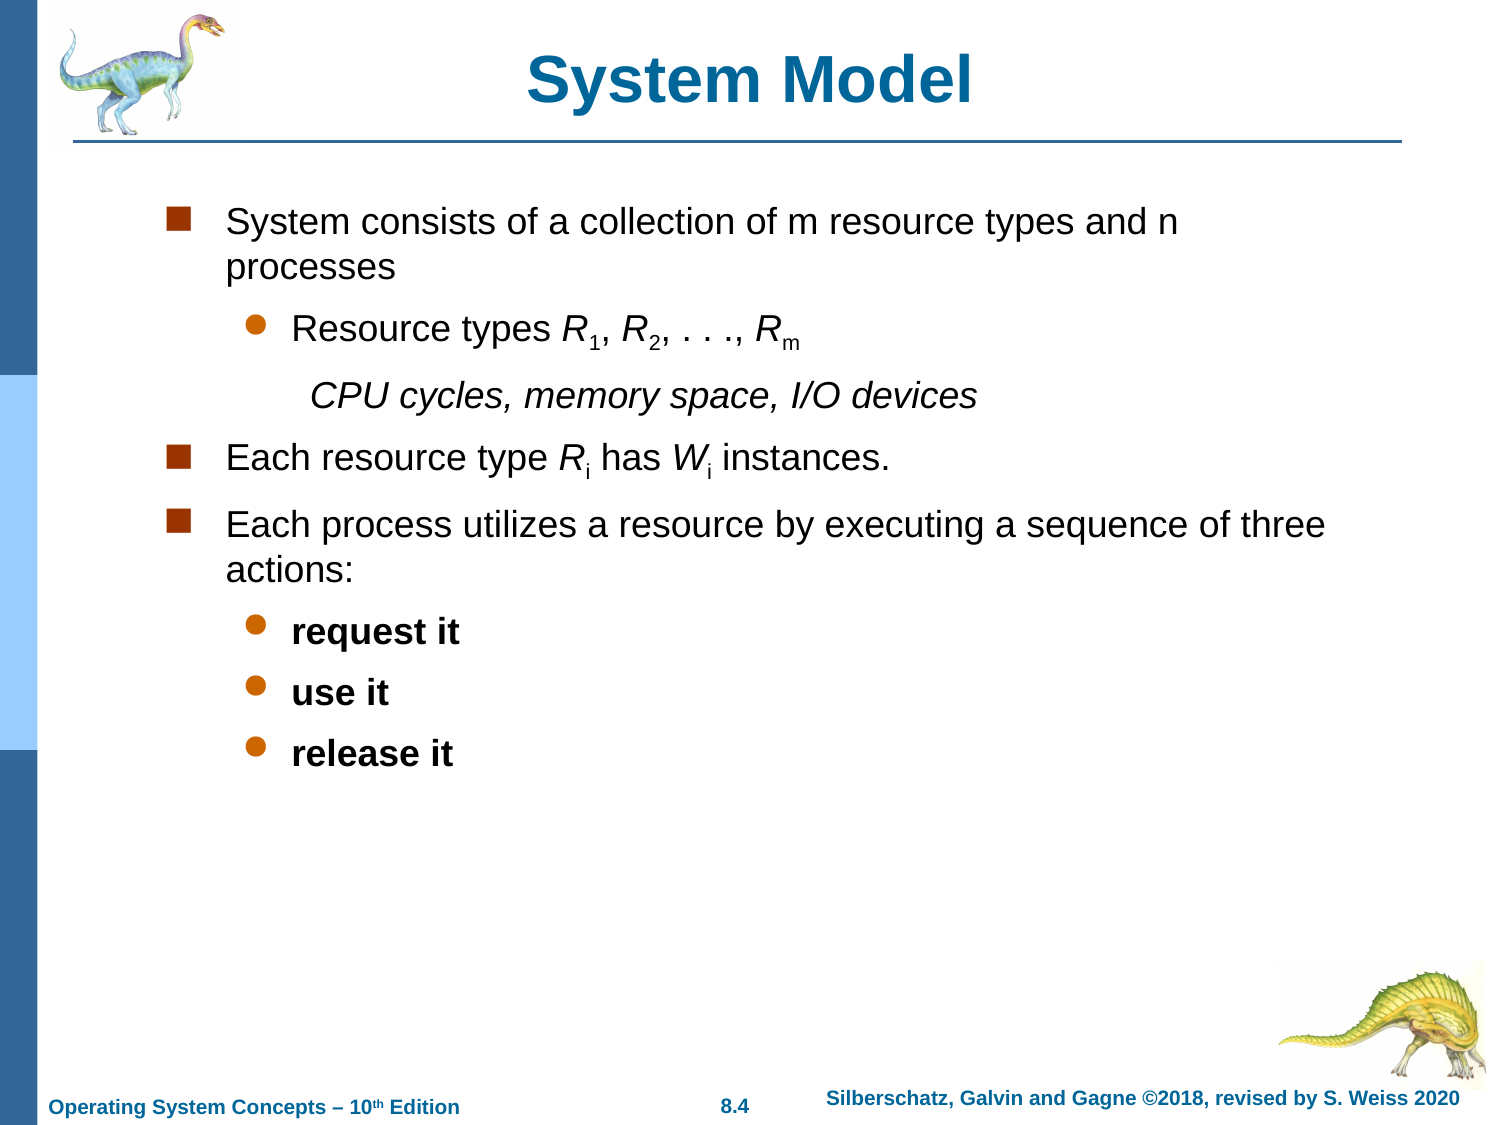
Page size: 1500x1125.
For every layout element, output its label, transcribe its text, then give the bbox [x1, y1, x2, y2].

picture [46, 0, 243, 149]
picture [1275, 959, 1486, 1095]
list System consists of a collection of m resource types and n processes Resource types R1, R2, . . ., Rm CPU cycles, memory space, I/O devices Each resource type Ri has Wi instances. Each process utilizes a resource by executing a sequence of three actions: request it use it release it [154, 190, 1361, 926]
title System Model [75, 28, 1426, 124]
